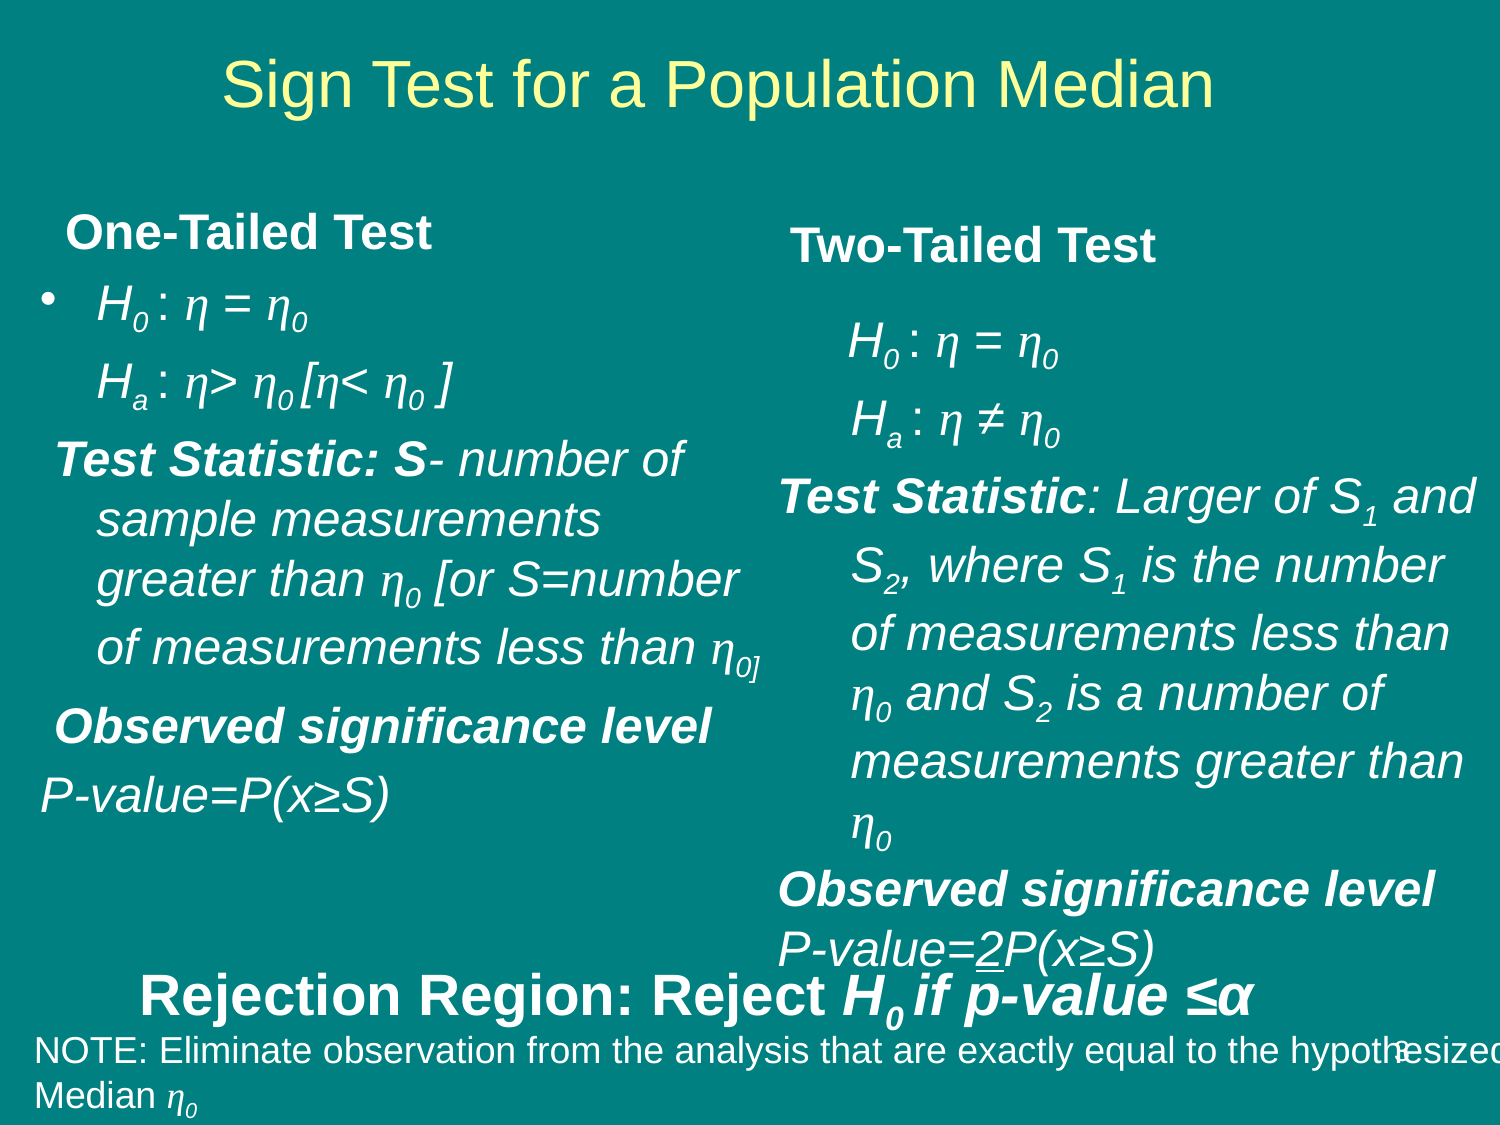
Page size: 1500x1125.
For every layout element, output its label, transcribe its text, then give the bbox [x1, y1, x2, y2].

list Two-Tailed Test [774, 174, 1438, 280]
list One-Tailed Test [50, 162, 713, 262]
text_box Rejection Region: Reject H0 if p-value ≤α [124, 899, 1500, 1018]
text_box NOTE: Eliminate observation from the analysis that are exactly equal to the hypothesized Median η0 [18, 1018, 1500, 1125]
title Sign Test for a Population Median [43, 0, 1394, 175]
text_box H0 : η = η0 Ha : η ≠ η0 Test Statistic: Larger of S1 and S2, where S1 is the number of measurements less than η0 and S2 is a number of measurements greater than η0 Observed significance level P-value=2P(x≥S) [762, 299, 1500, 700]
list H0 : η = η0 Ha : η> η0 [η< η0 ] Test Statistic: S- number of sample measurements greater than η0 [or S=number of measurements less than η0] Observed significance level P-value=P(x≥S) [24, 262, 775, 656]
